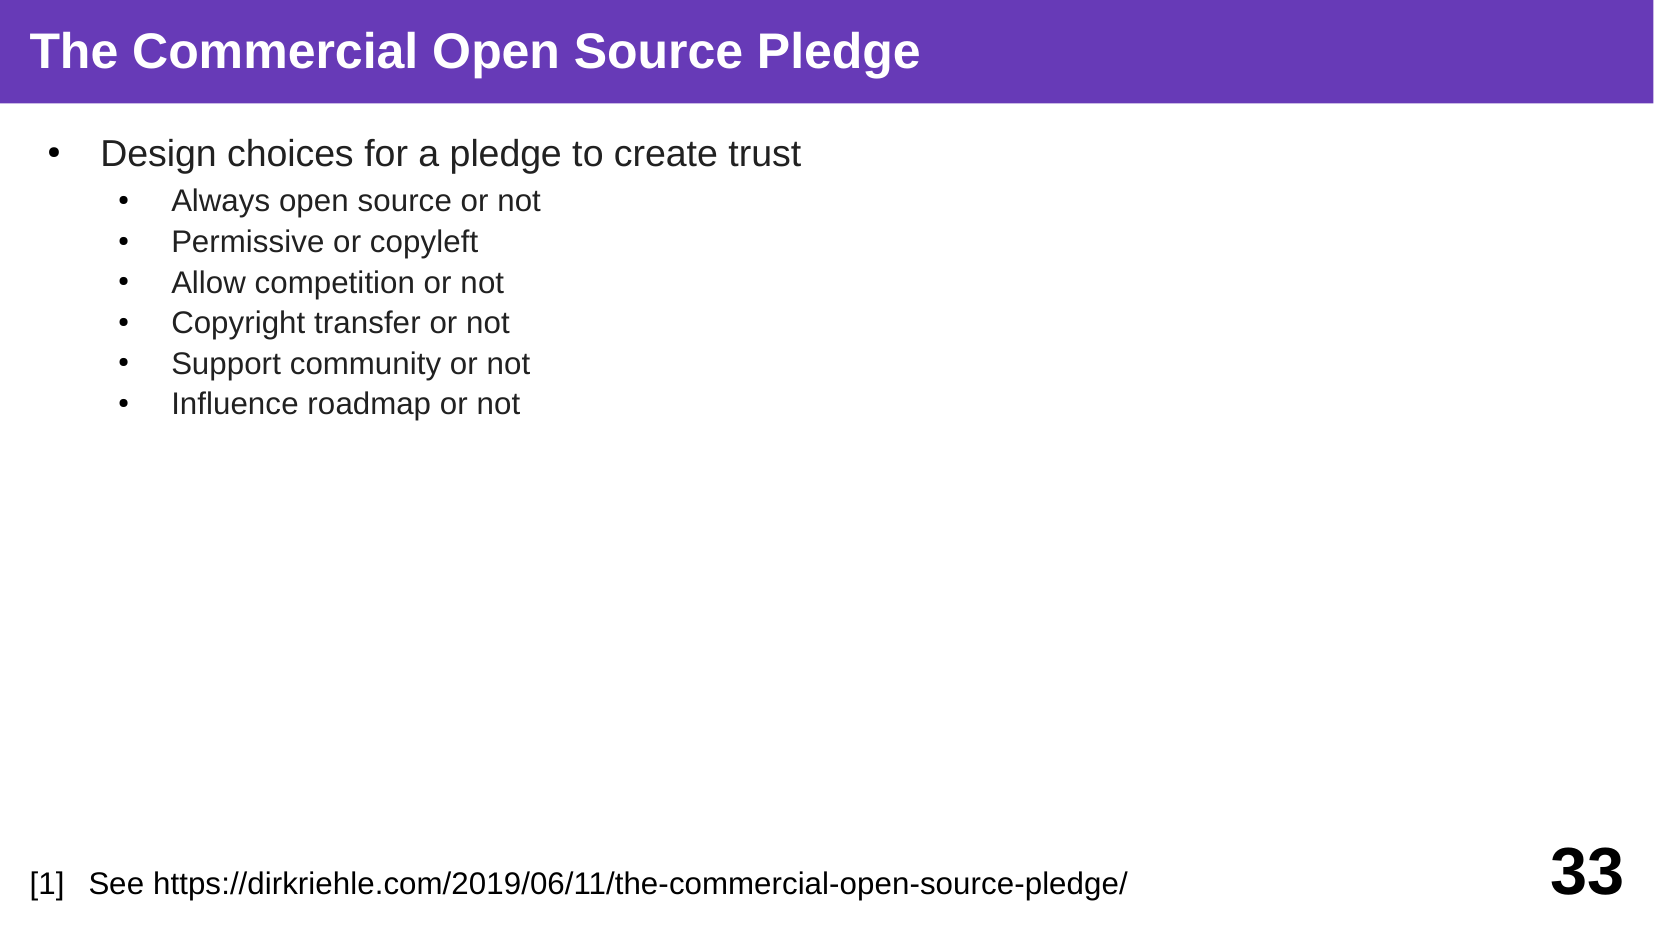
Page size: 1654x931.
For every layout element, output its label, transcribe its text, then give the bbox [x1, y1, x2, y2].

text_box [1] See https://dirkriehle.com/2019/06/11/the-commercial-open-source-pledge/ [0, 812, 1536, 931]
list Design choices for a pledge to create trust Always open source or not Permissive or copyleft Allow competition or not Copyright transfer or not Support community or not Influence roadmap or not [29, 132, 1625, 813]
title The Commercial Open Source Pledge [0, 0, 1654, 104]
